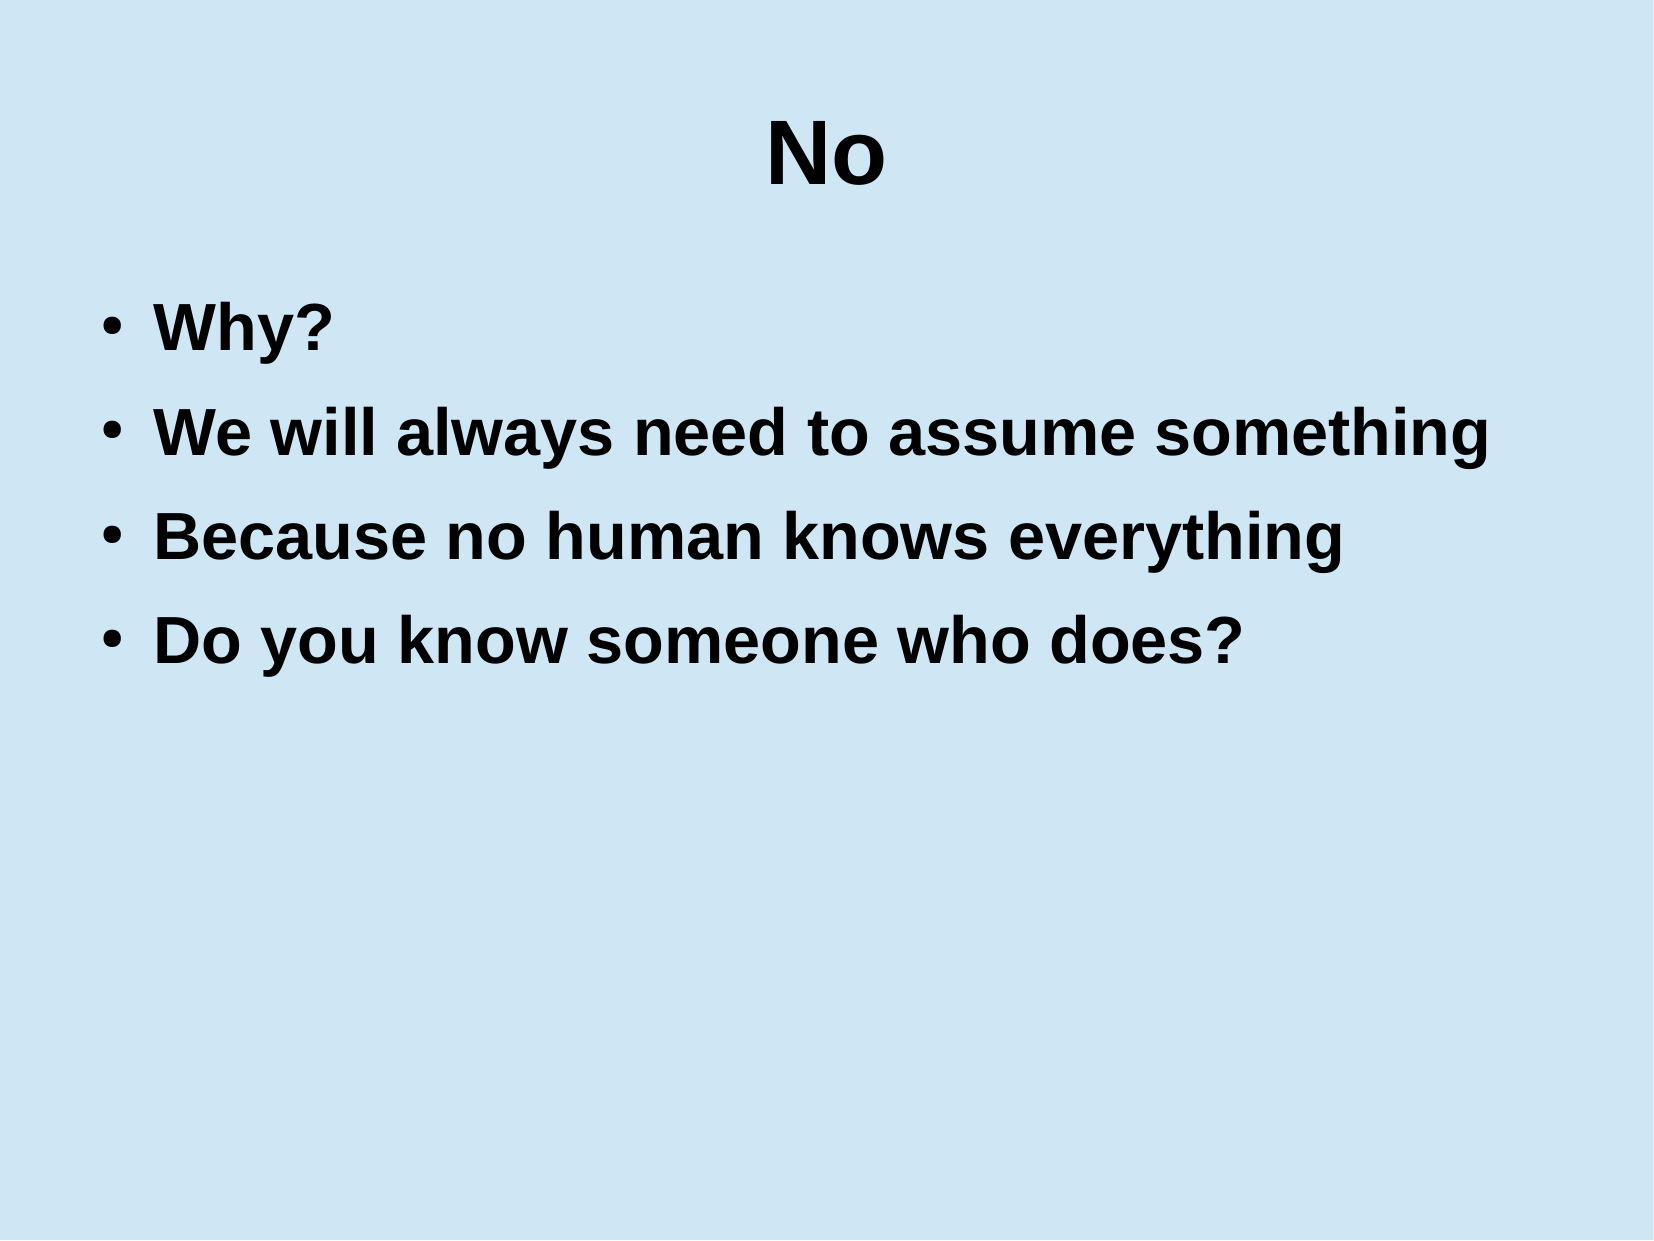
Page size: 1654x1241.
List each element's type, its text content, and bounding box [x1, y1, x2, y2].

list Why? We will always need to assume something Because no human knows everything Do you know someone who does? [82, 290, 1571, 1010]
title No [82, 49, 1571, 257]
